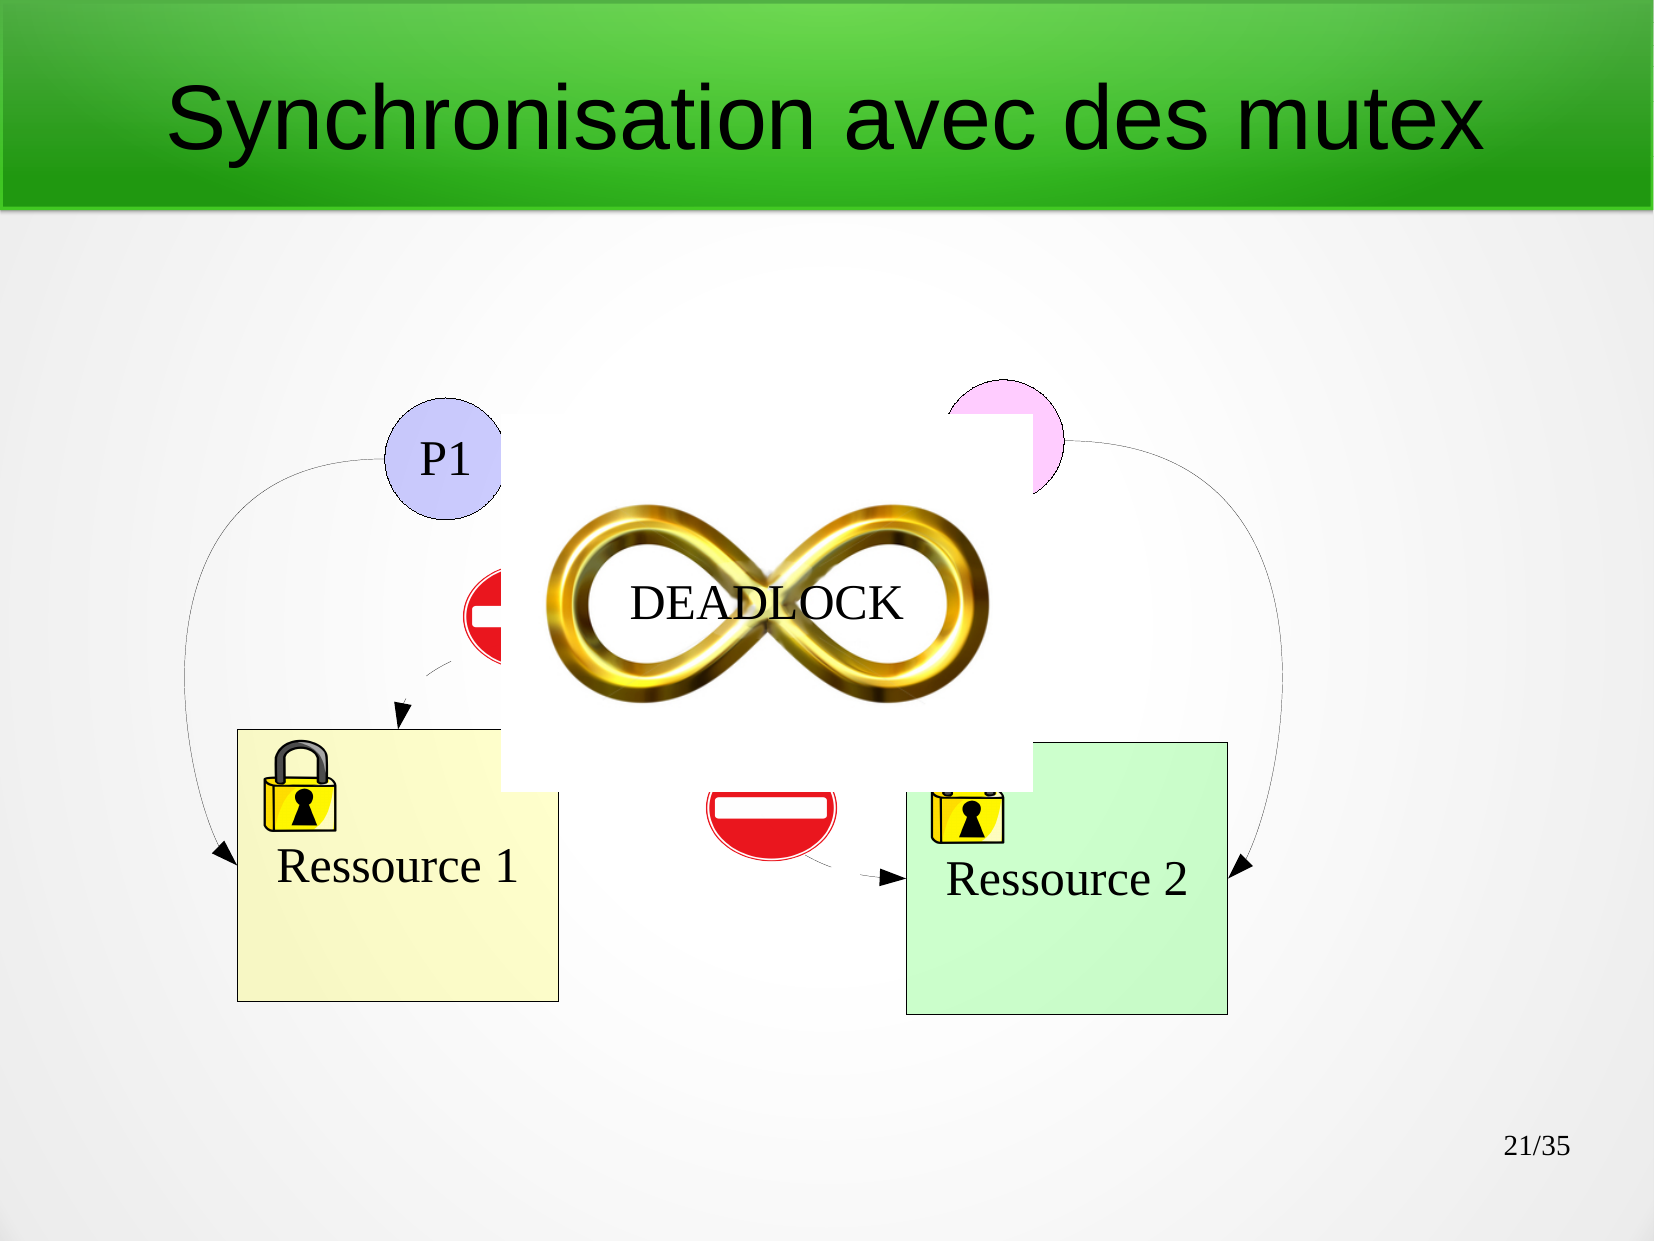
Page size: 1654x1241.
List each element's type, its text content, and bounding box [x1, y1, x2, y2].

picture [240, 731, 358, 846]
text_box P1 [384, 397, 501, 520]
text_box P2 [948, 379, 1065, 494]
text_box Ressource 1 [237, 729, 559, 1002]
title Synchronisation avec des mutex [82, 47, 1571, 189]
text_box Ressource 2 [906, 742, 1228, 1015]
picture [454, 414, 1033, 915]
